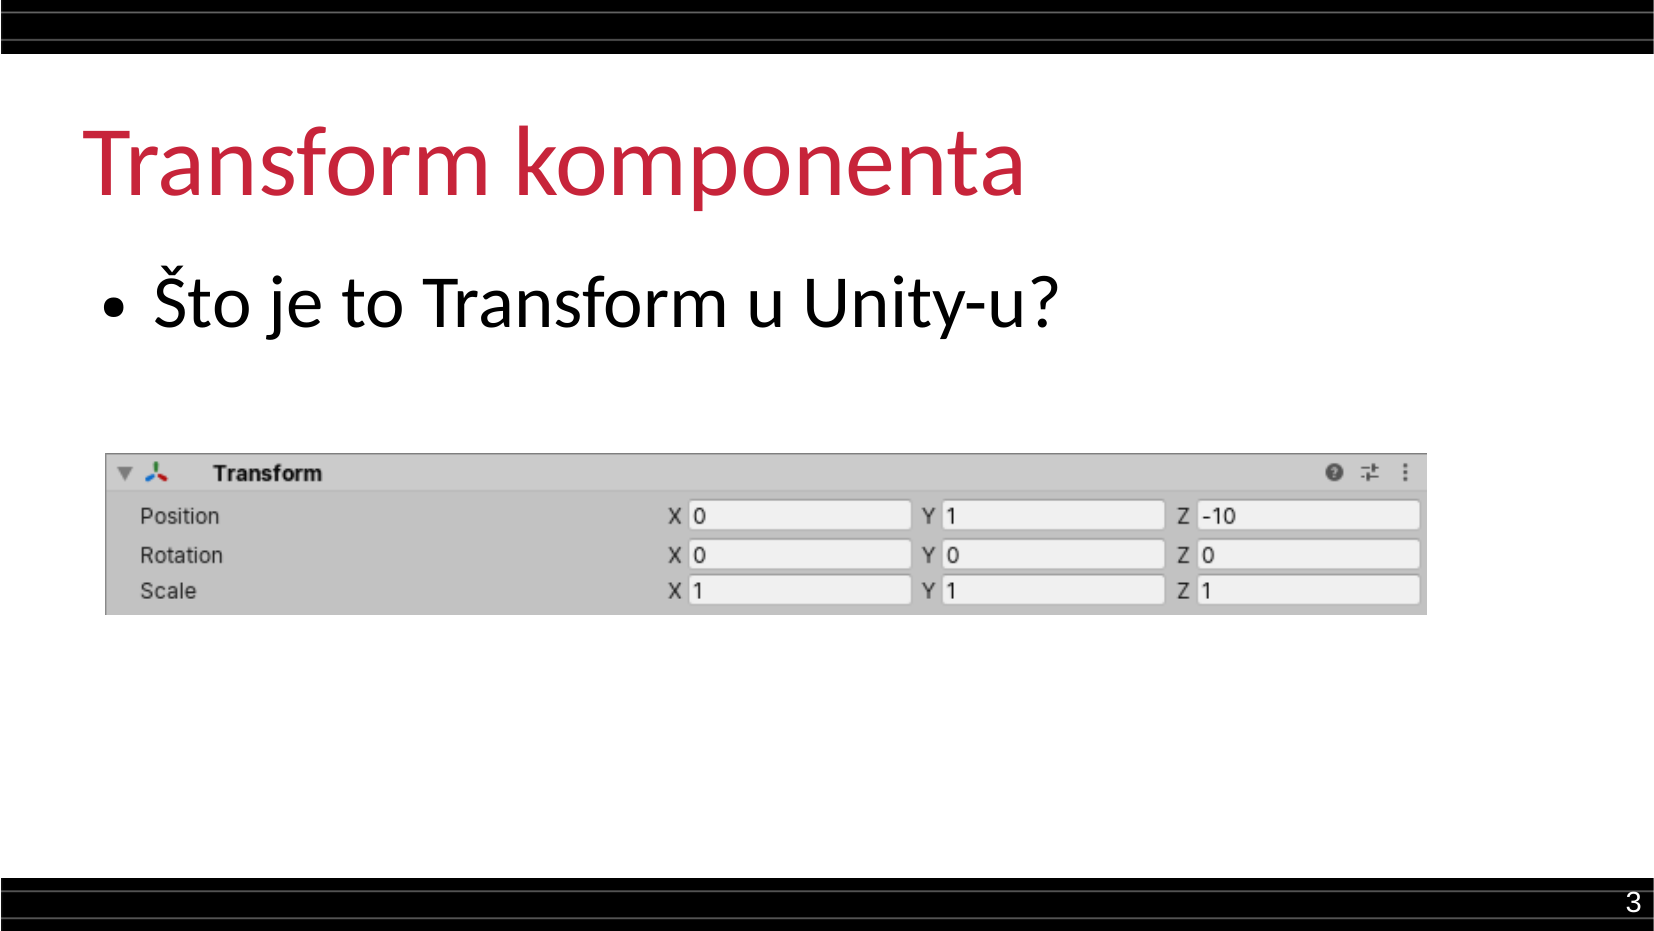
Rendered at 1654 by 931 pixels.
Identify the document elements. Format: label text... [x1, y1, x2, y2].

list Što je to Transform u Unity-u? [82, 271, 1571, 851]
picture [1, 0, 1654, 54]
title Transform komponenta [82, 92, 1571, 249]
picture [1, 878, 1654, 931]
picture [105, 453, 1427, 616]
